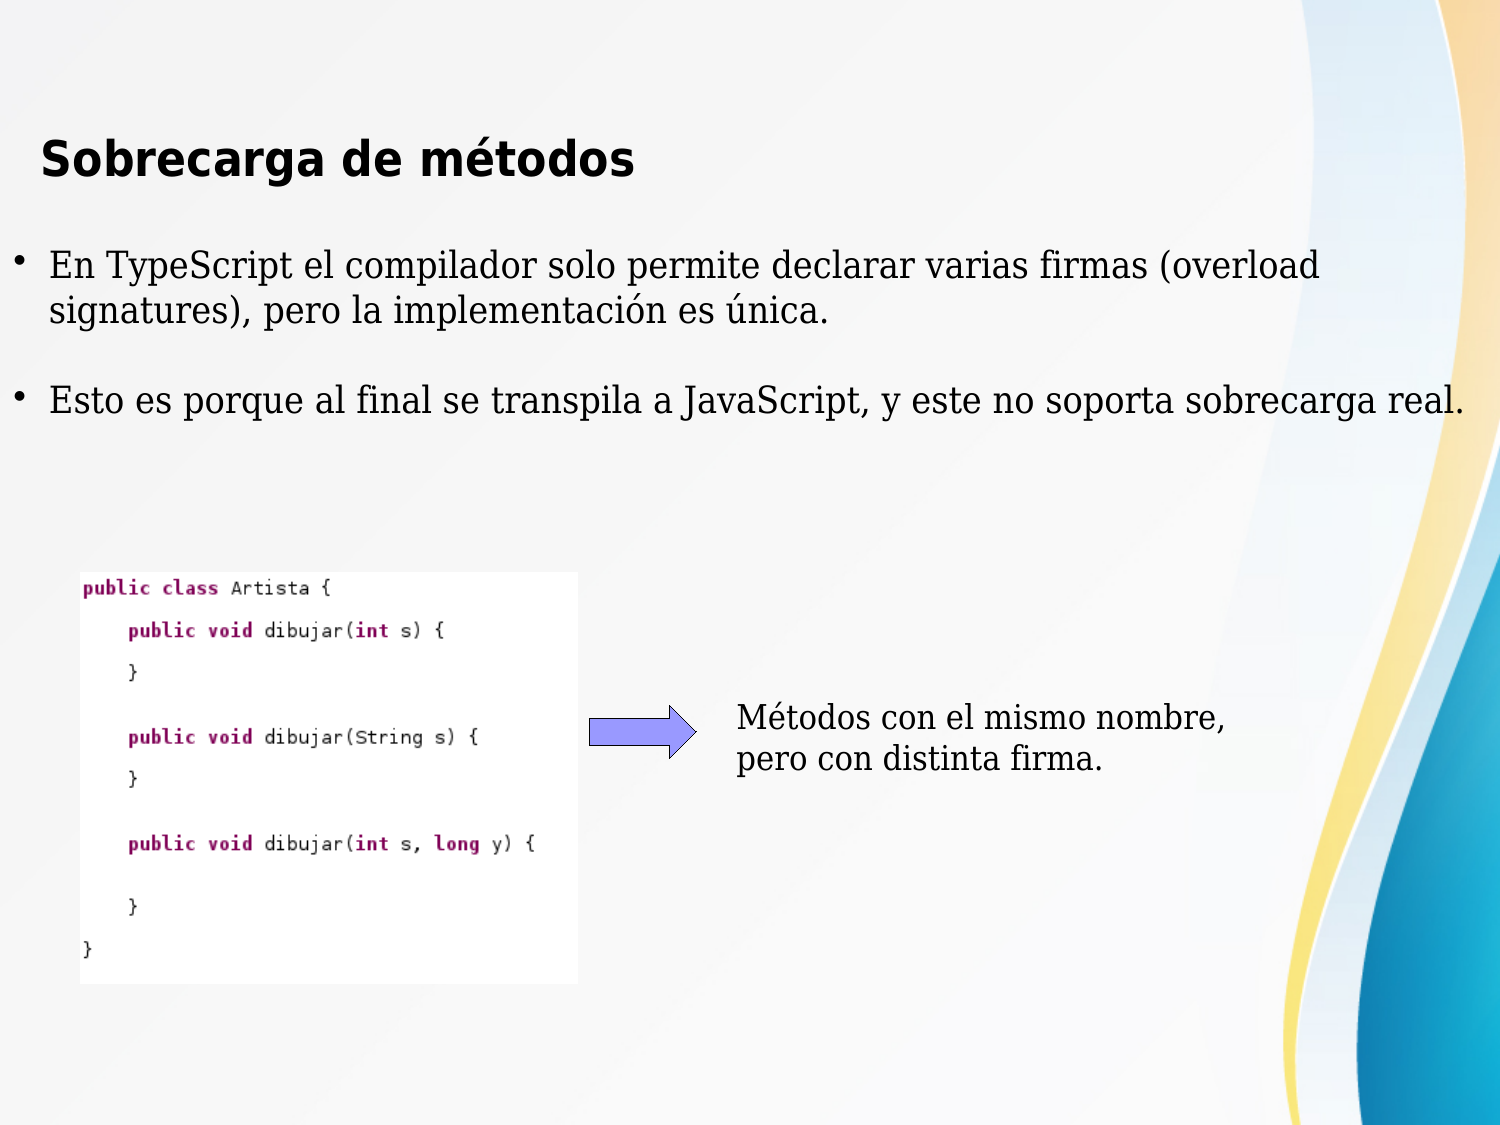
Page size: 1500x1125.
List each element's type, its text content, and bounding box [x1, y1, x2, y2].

text_box Métodos con el mismo nombre, pero con distinta firma. [723, 688, 1286, 782]
text_box En TypeScript el compilador solo permite declarar varias firmas (overload signatures), pero la implementación es única. Esto es porque al final se transpila a JavaScript, y este no soporta sobrecarga real. [0, 233, 1500, 524]
text_box Sobrecarga de métodos [27, 120, 1474, 191]
text_box [589, 705, 697, 759]
picture [0, 524, 1500, 1125]
picture [0, 0, 1500, 233]
